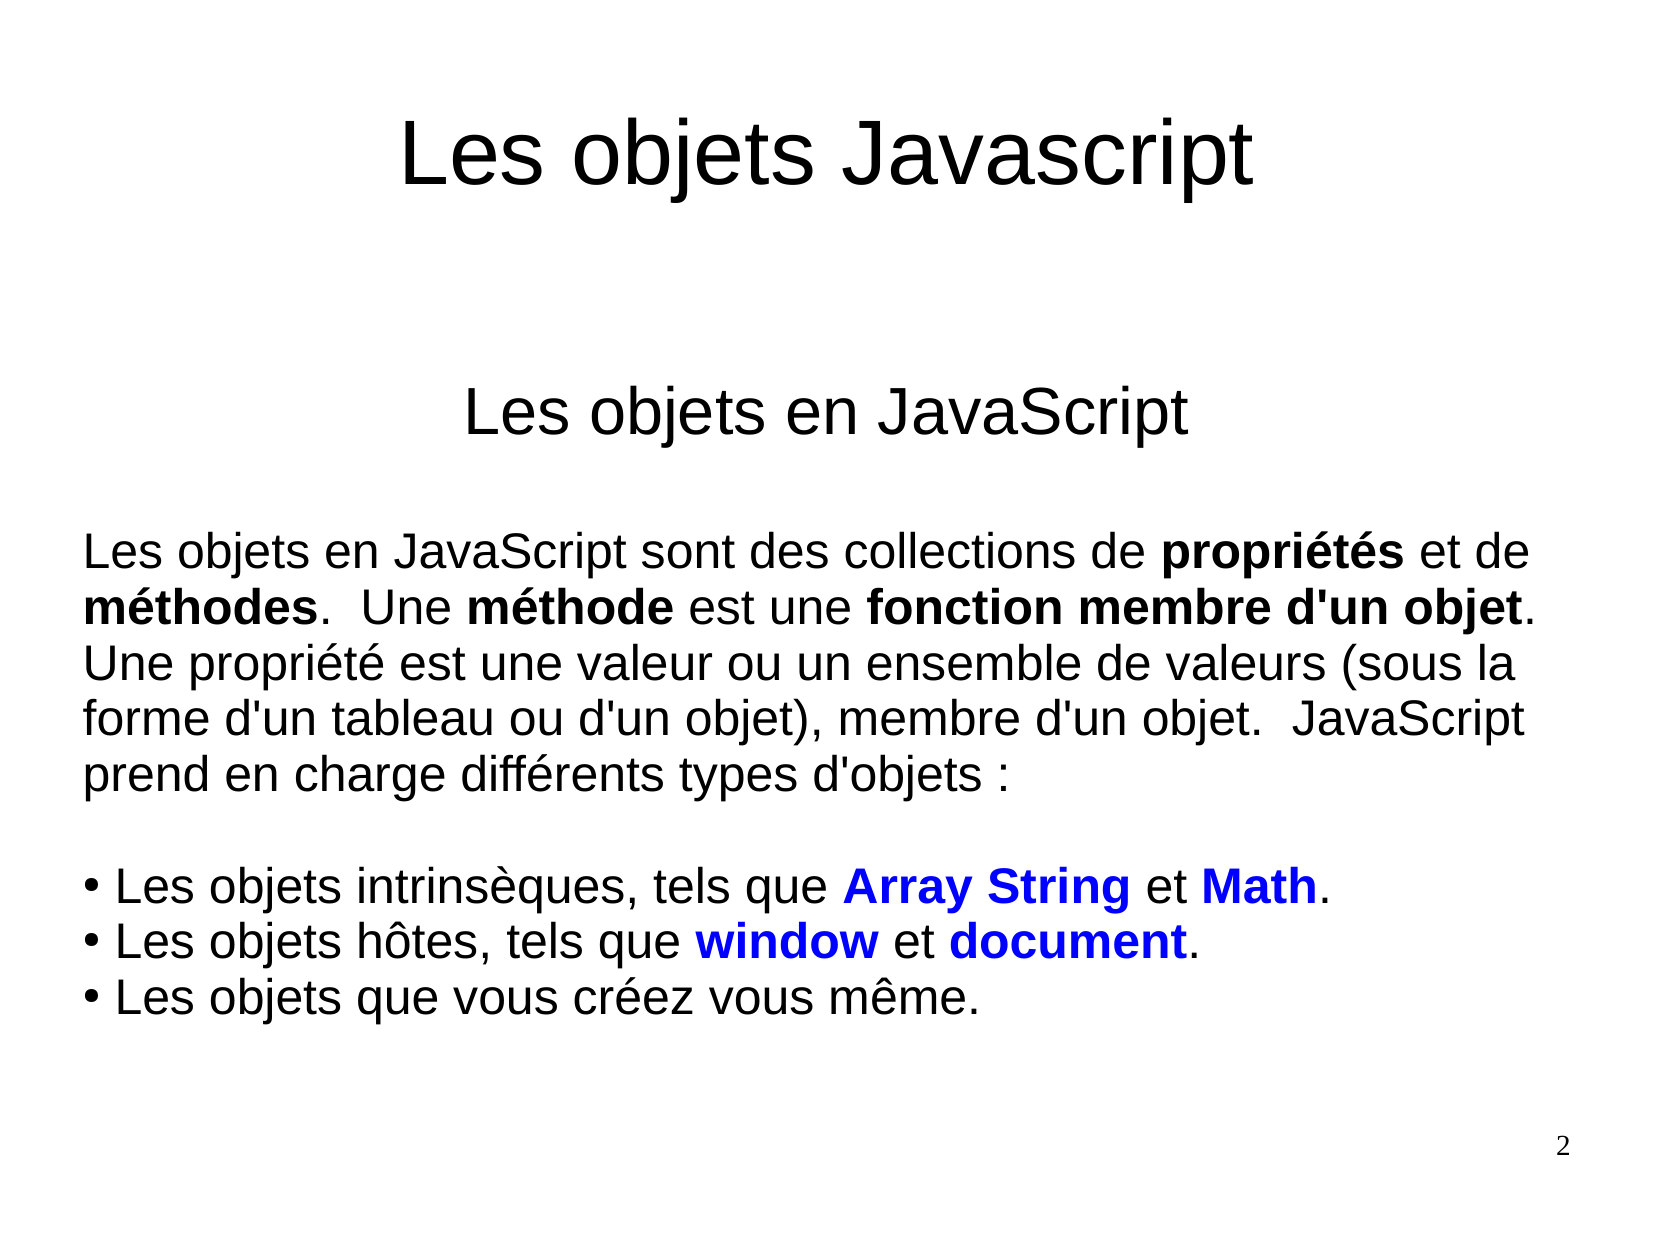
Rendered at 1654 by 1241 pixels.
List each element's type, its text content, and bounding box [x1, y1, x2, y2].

title Les objets Javascript [82, 49, 1571, 257]
subtitle Les objets en JavaScript Les objets en JavaScript sont des collections de propriétés et de méthodes. Une méthode est une fonction membre d'un objet. Une propriété est une valeur ou un ensemble de valeurs (sous la forme d'un tableau ou d'un objet), membre d'un objet. JavaScript prend en charge différents types d'objets : Les objets intrinsèques, tels que Array String et Math. Les objets hôtes, tels que window et document. Les objets que vous créez vous même. [82, 290, 1571, 1109]
